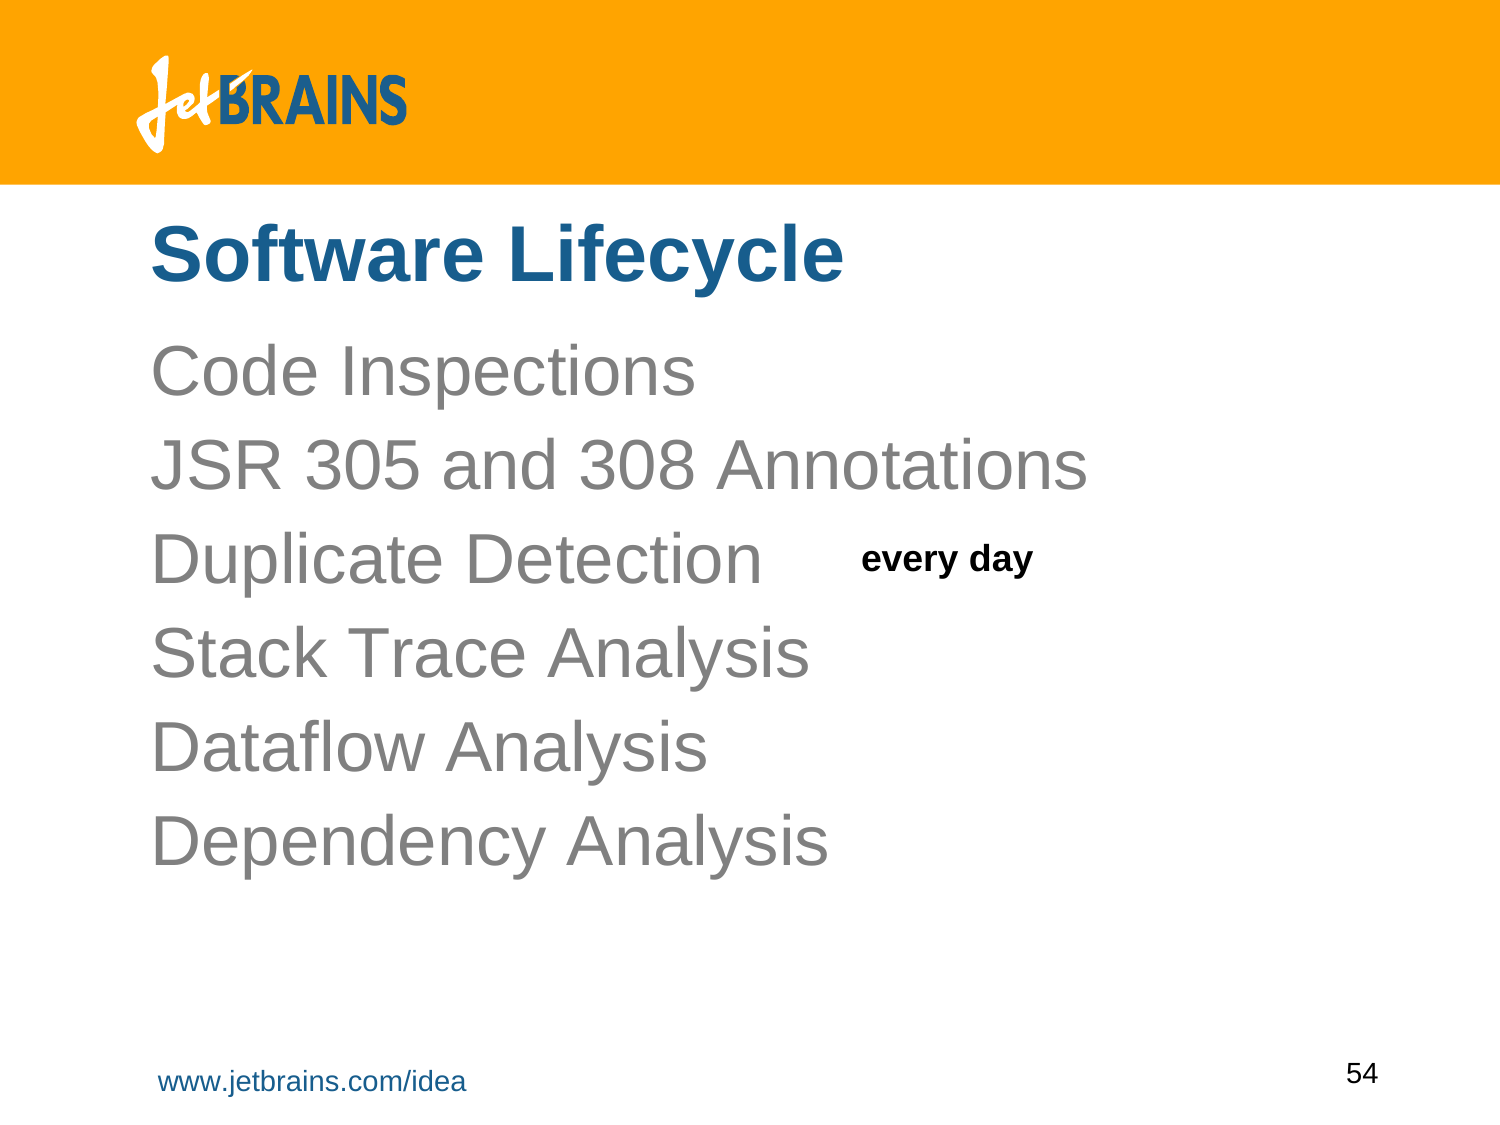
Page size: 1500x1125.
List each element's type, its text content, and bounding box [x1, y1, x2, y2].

list Code Inspections JSR 305 and 308 Annotations Duplicate Detection Stack Trace Analysis Dataflow Analysis Dependency Analysis [135, 326, 1388, 1051]
title Software Lifecycle [135, 194, 1377, 305]
text_box every day [789, 526, 1106, 602]
